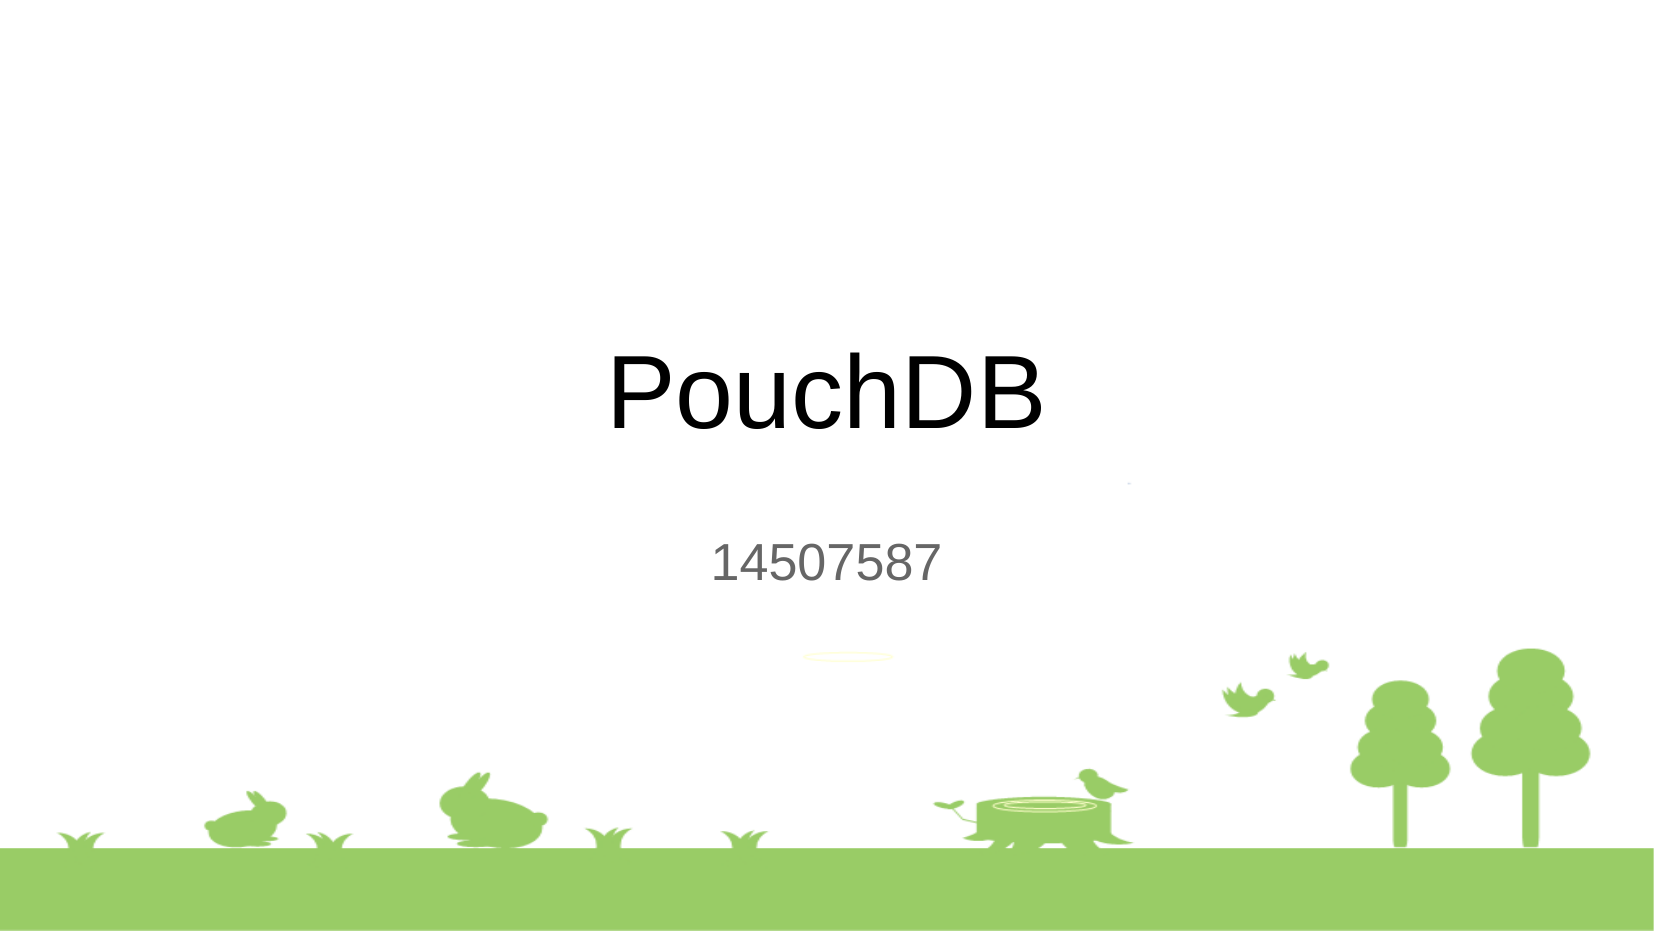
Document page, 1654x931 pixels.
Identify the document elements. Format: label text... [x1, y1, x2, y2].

picture [0, 0, 1654, 931]
title PouchDB [82, 315, 1571, 465]
subtitle 14507587 [82, 465, 1571, 661]
